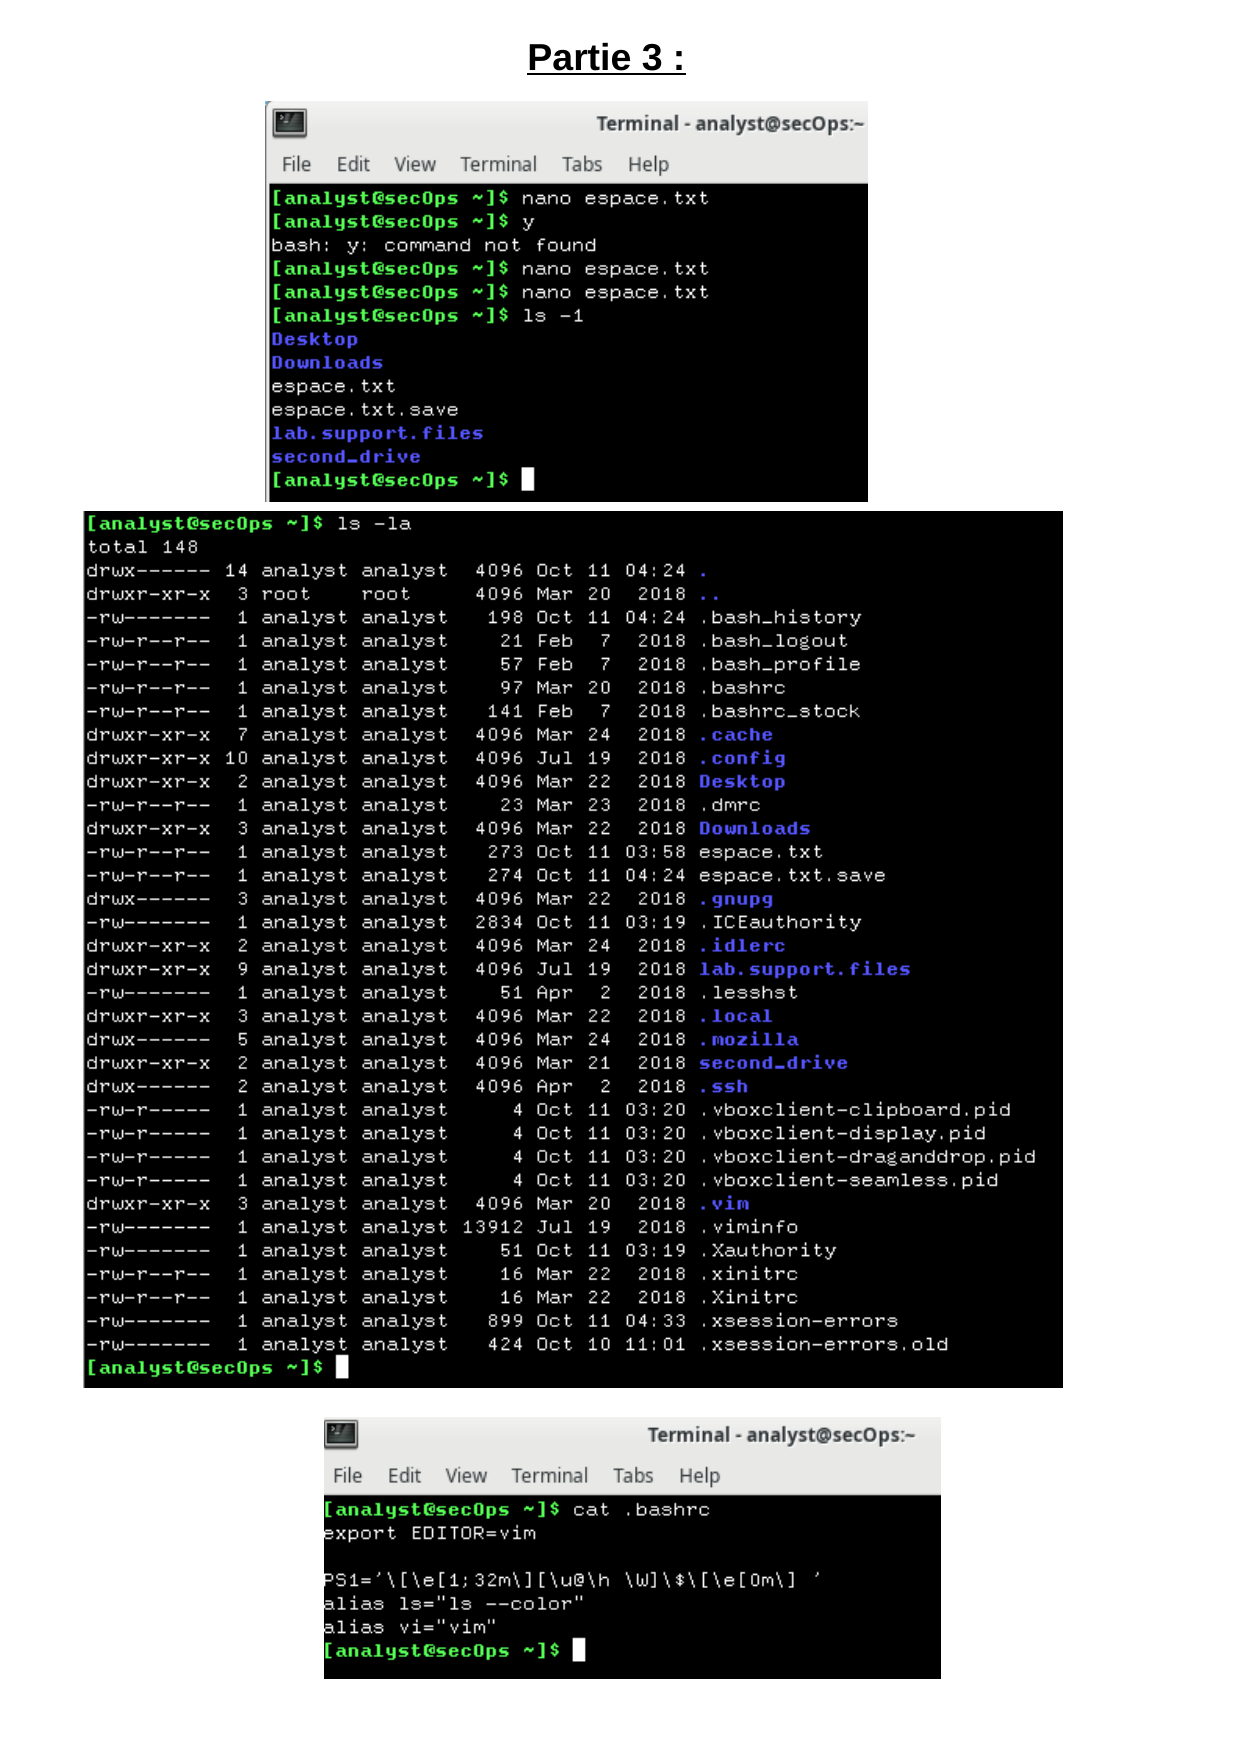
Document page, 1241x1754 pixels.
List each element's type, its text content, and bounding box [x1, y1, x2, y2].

text_box Partie 3 : [512, 29, 701, 93]
picture [83, 511, 1063, 1388]
picture [324, 1417, 941, 1679]
picture [265, 101, 868, 502]
